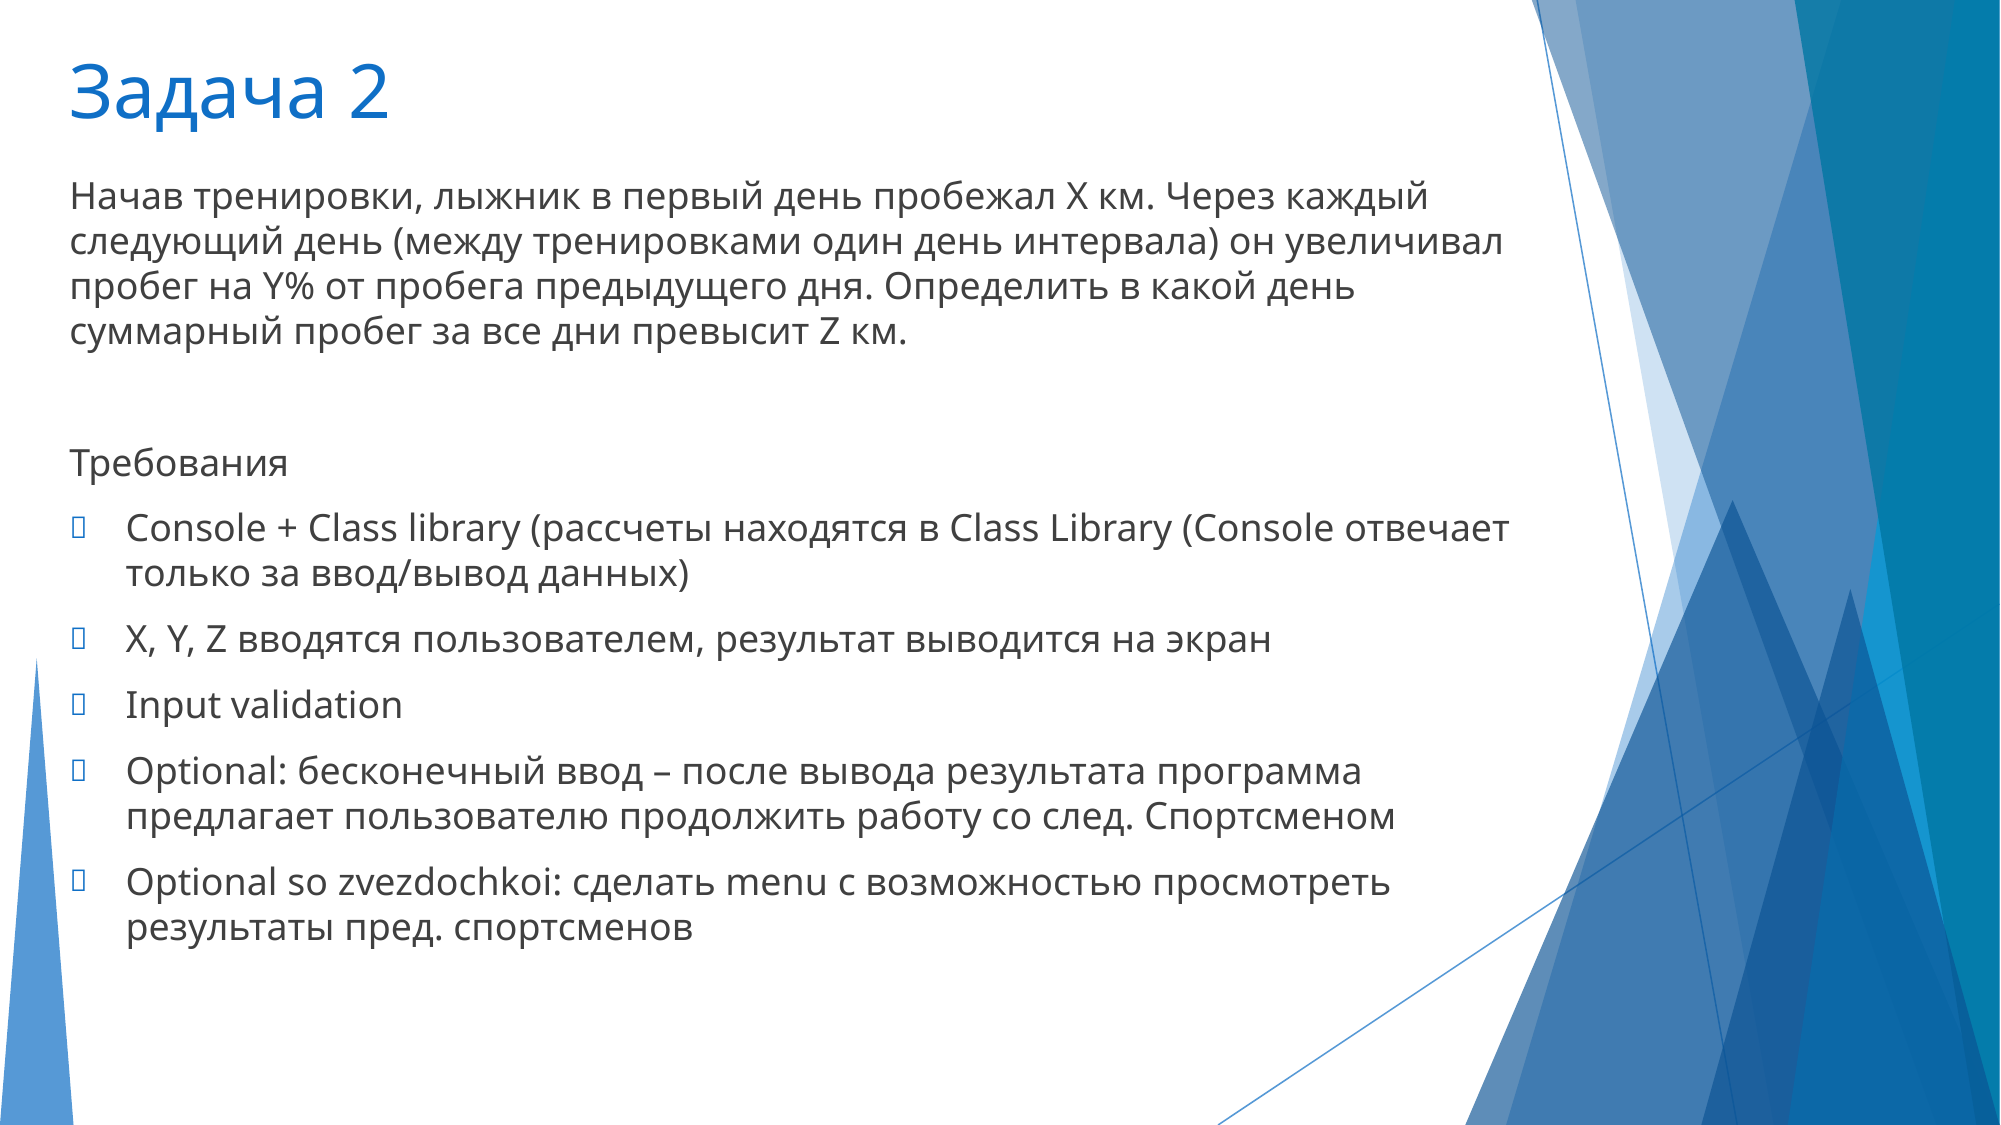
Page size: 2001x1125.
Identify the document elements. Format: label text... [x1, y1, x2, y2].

title Задача 2 [54, 36, 1465, 164]
list Начав тренировки, лыжник в первый день пробежал X км. Через каждый следующий день (между тренировками один день интервала) он увеличивал пробeг на Y% от пробега предыдущего дня. Определить в какой день суммарный пробег за все дни превысит Z км. Требования Console + Class library (рассчеты находятся в Class Library (Console отвечает только за ввод/вывод данных) X, Y, Z вводятся пользователем, результат выводится на экран Input validation Optional: бесконечный ввод – после вывода результата программа предлагает пользователю продолжить работу со след. Спортсменом Optional so zvezdochkoi: сделать menu с возможностью просмотреть результаты пред. спортсменов [54, 164, 1595, 997]
